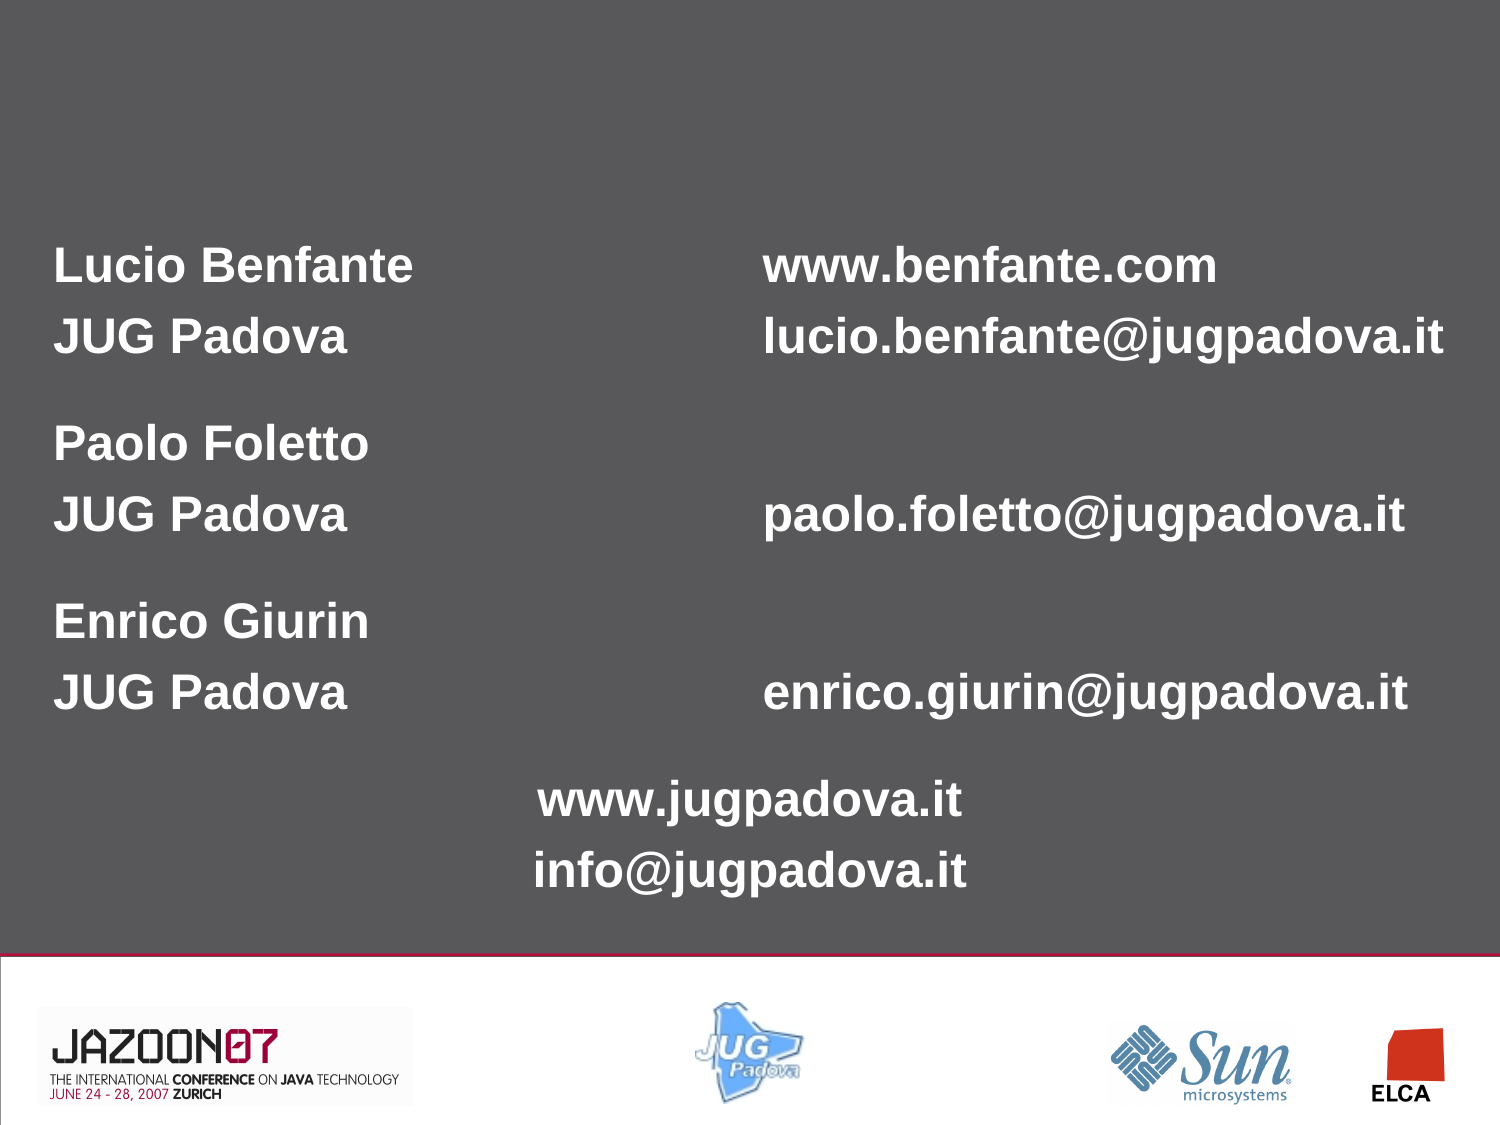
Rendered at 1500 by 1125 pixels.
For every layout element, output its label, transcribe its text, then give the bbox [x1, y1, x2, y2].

subtitle Lucio Benfante www.benfante.com JUG Padova lucio.benfante@jugpadova.it Paolo Foletto JUG Padova paolo.foletto@jugpadova.it Enrico Giurin JUG Padova enrico.giurin@jugpadova.it www.jugpadova.it info@jugpadova.it [53, 237, 1447, 899]
picture [38, 1007, 413, 1106]
picture [695, 1002, 805, 1104]
picture [1107, 1021, 1294, 1107]
picture [1370, 1025, 1446, 1105]
text_box [0, 953, 1500, 957]
